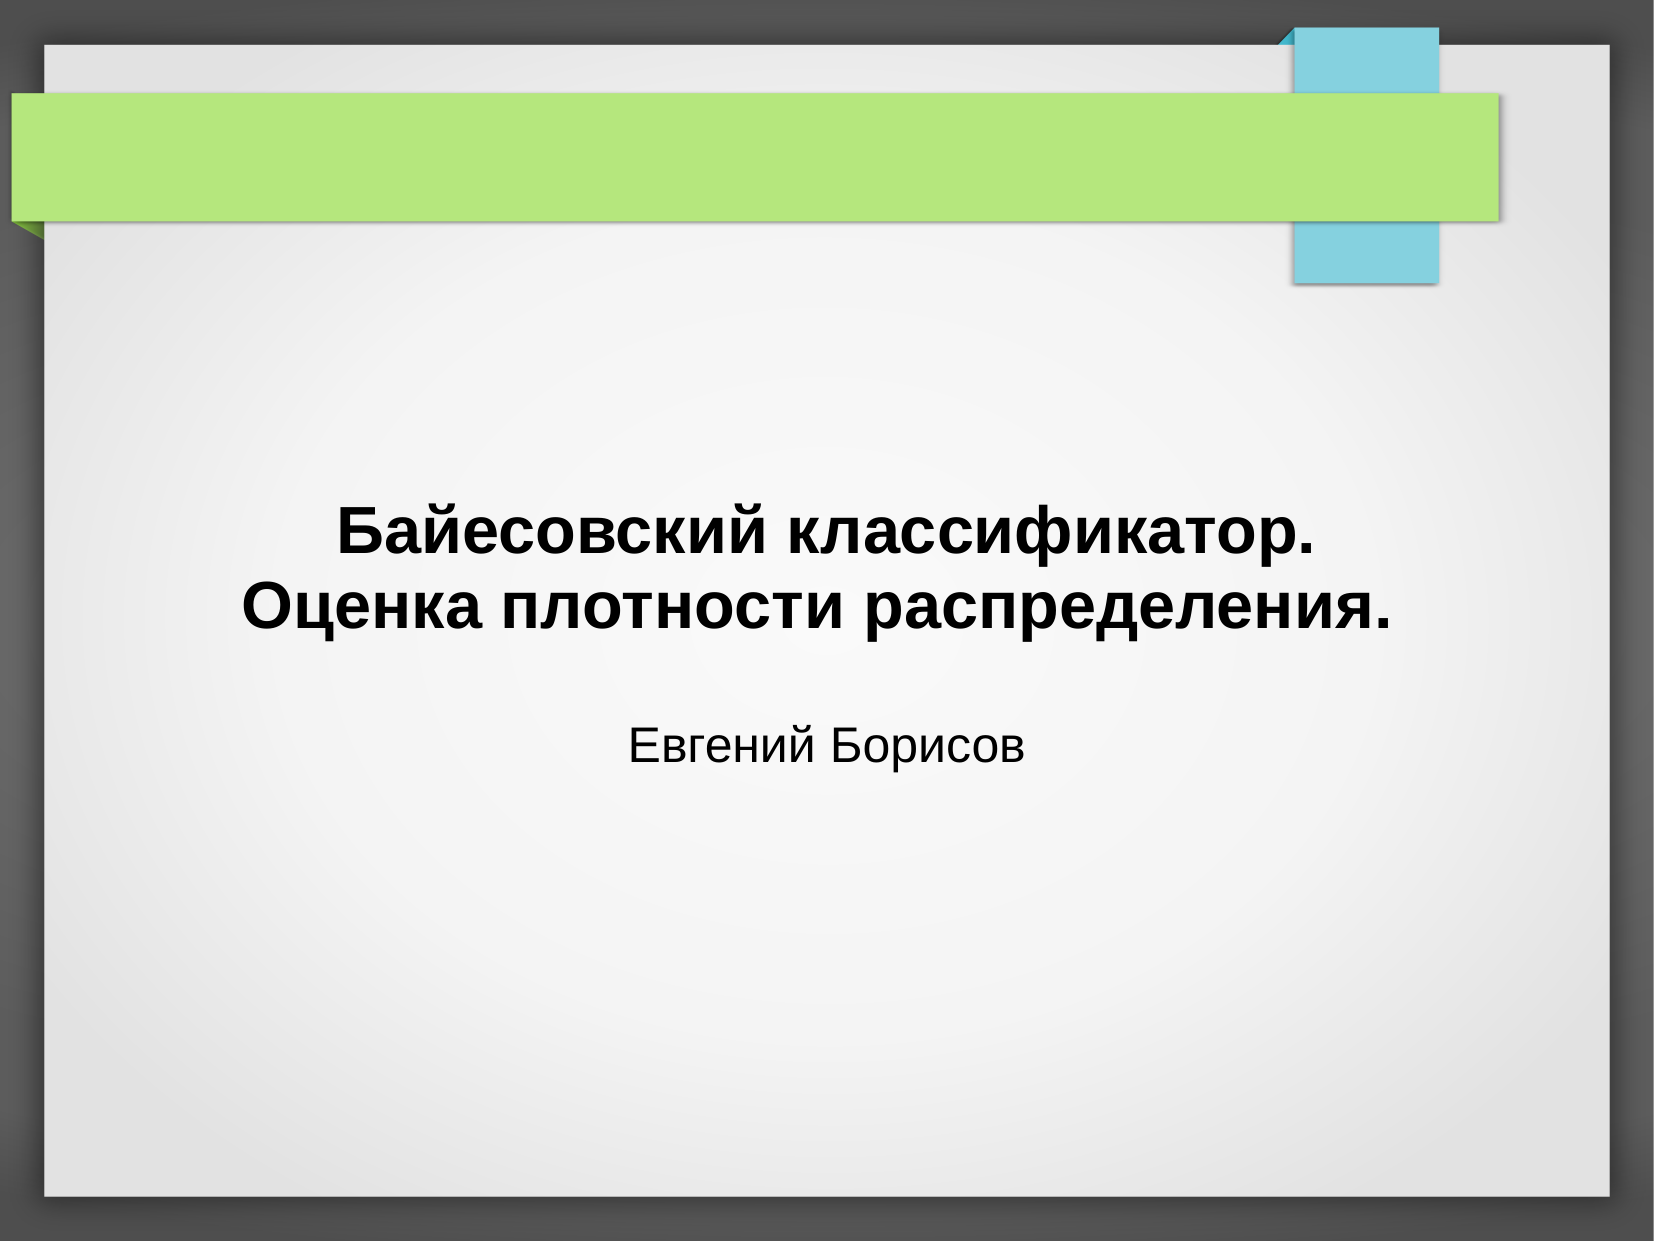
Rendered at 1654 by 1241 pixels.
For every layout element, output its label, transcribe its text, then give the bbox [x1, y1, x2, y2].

picture [0, 0, 1654, 1241]
subtitle Байесовский классификатор. Оценка плотности распределения. Евгений Борисов [82, 290, 1571, 1010]
